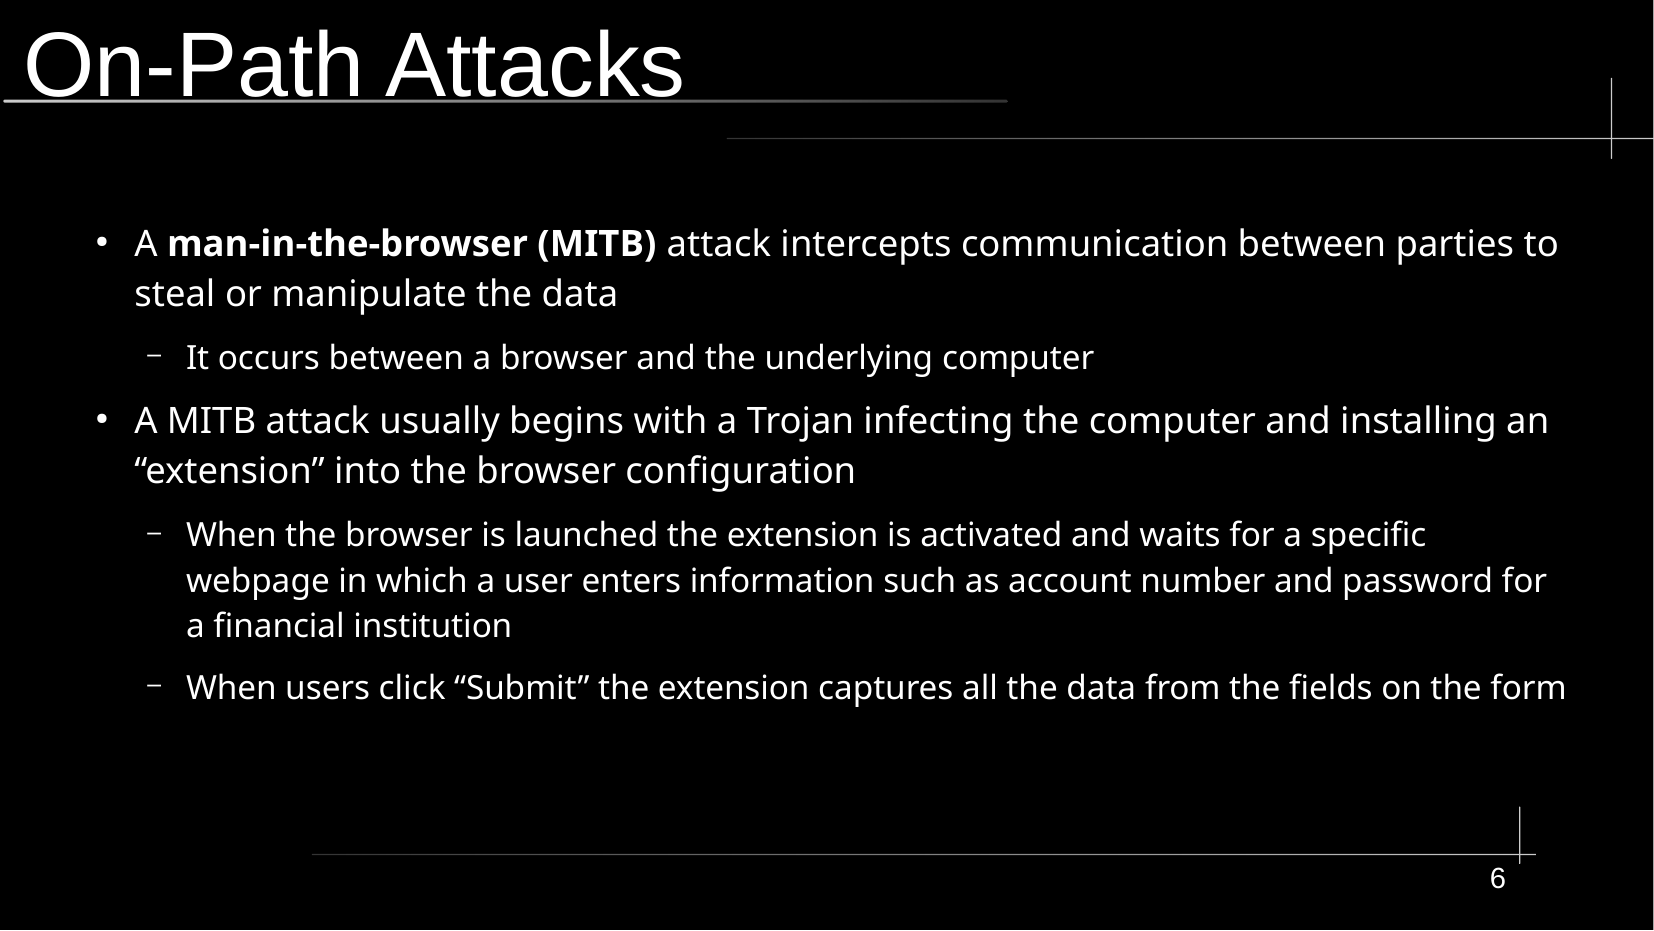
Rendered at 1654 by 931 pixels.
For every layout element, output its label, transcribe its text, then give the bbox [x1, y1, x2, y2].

title On-Path Attacks [23, 11, 1589, 119]
list A man-in-the-browser (MITB) attack intercepts communication between parties to steal or manipulate the data It occurs between a browser and the underlying computer A MITB attack usually begins with a Trojan infecting the computer and installing an “extension” into the browser configuration When the browser is launched the extension is activated and waits for a specific webpage in which a user enters information such as account number and password for a financial institution When users click “Submit” the extension captures all the data from the fields on the form [82, 217, 1571, 758]
